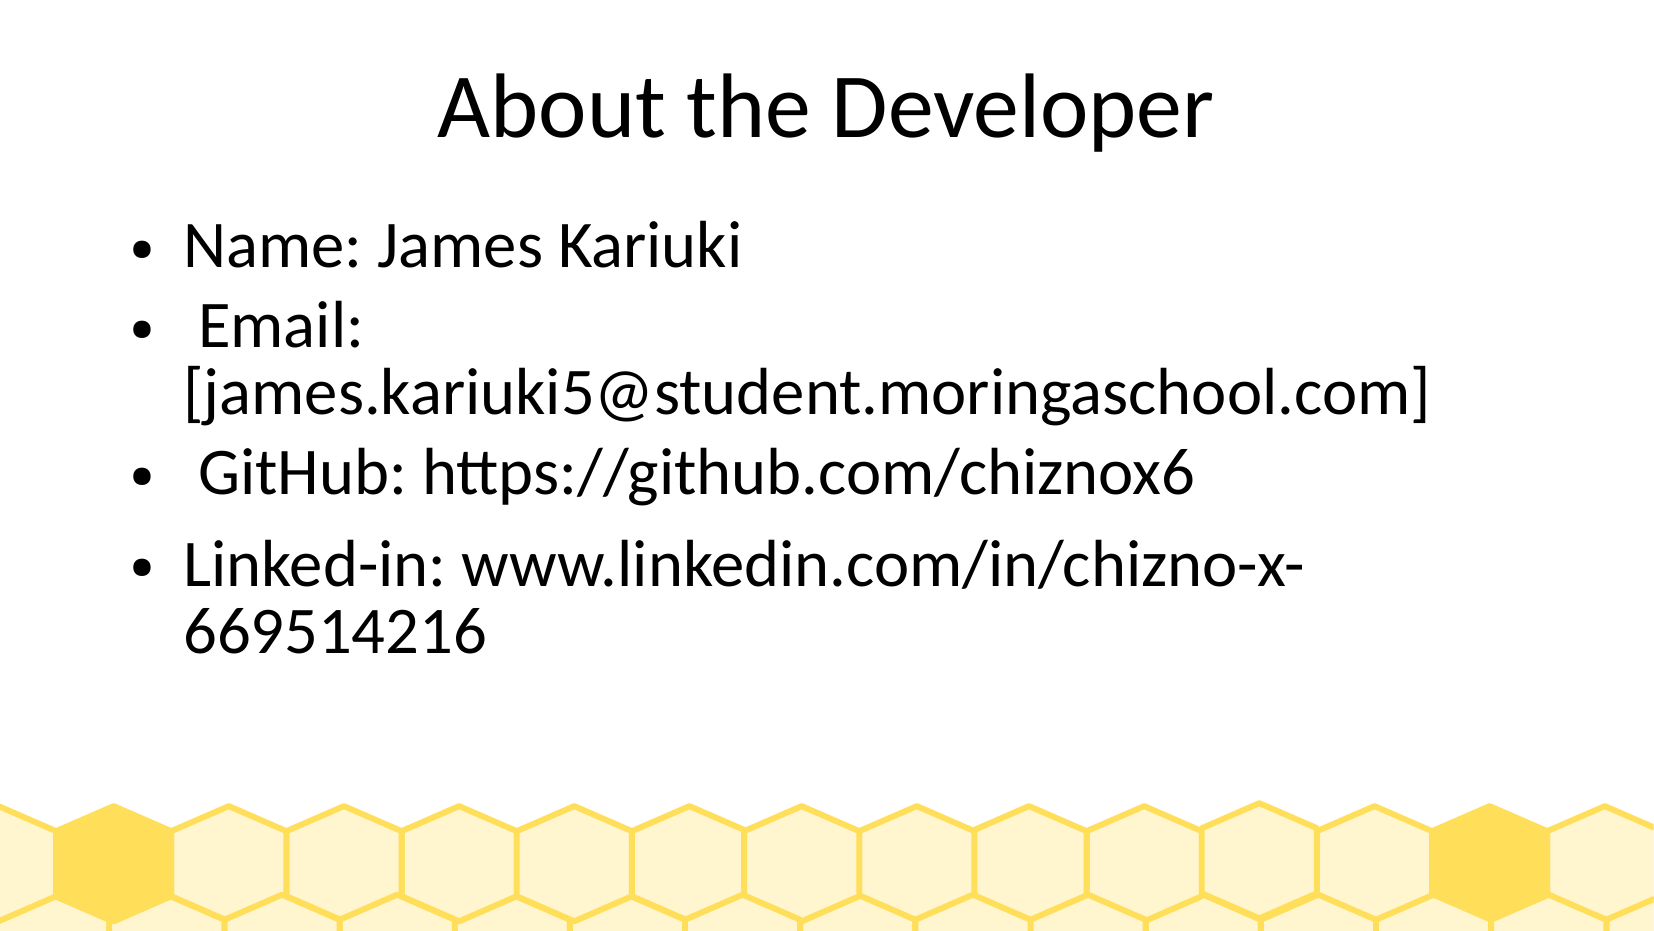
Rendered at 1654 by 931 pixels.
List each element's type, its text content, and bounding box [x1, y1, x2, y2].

list Name: James Kariuki Email: [james.kariuki5@student.moringaschool.com] GitHub: https://github.com/chiznox6 Linked-in: www.linkedin.com/in/chizno-x-669514216 [112, 217, 1601, 758]
title About the Developer [82, 37, 1571, 193]
